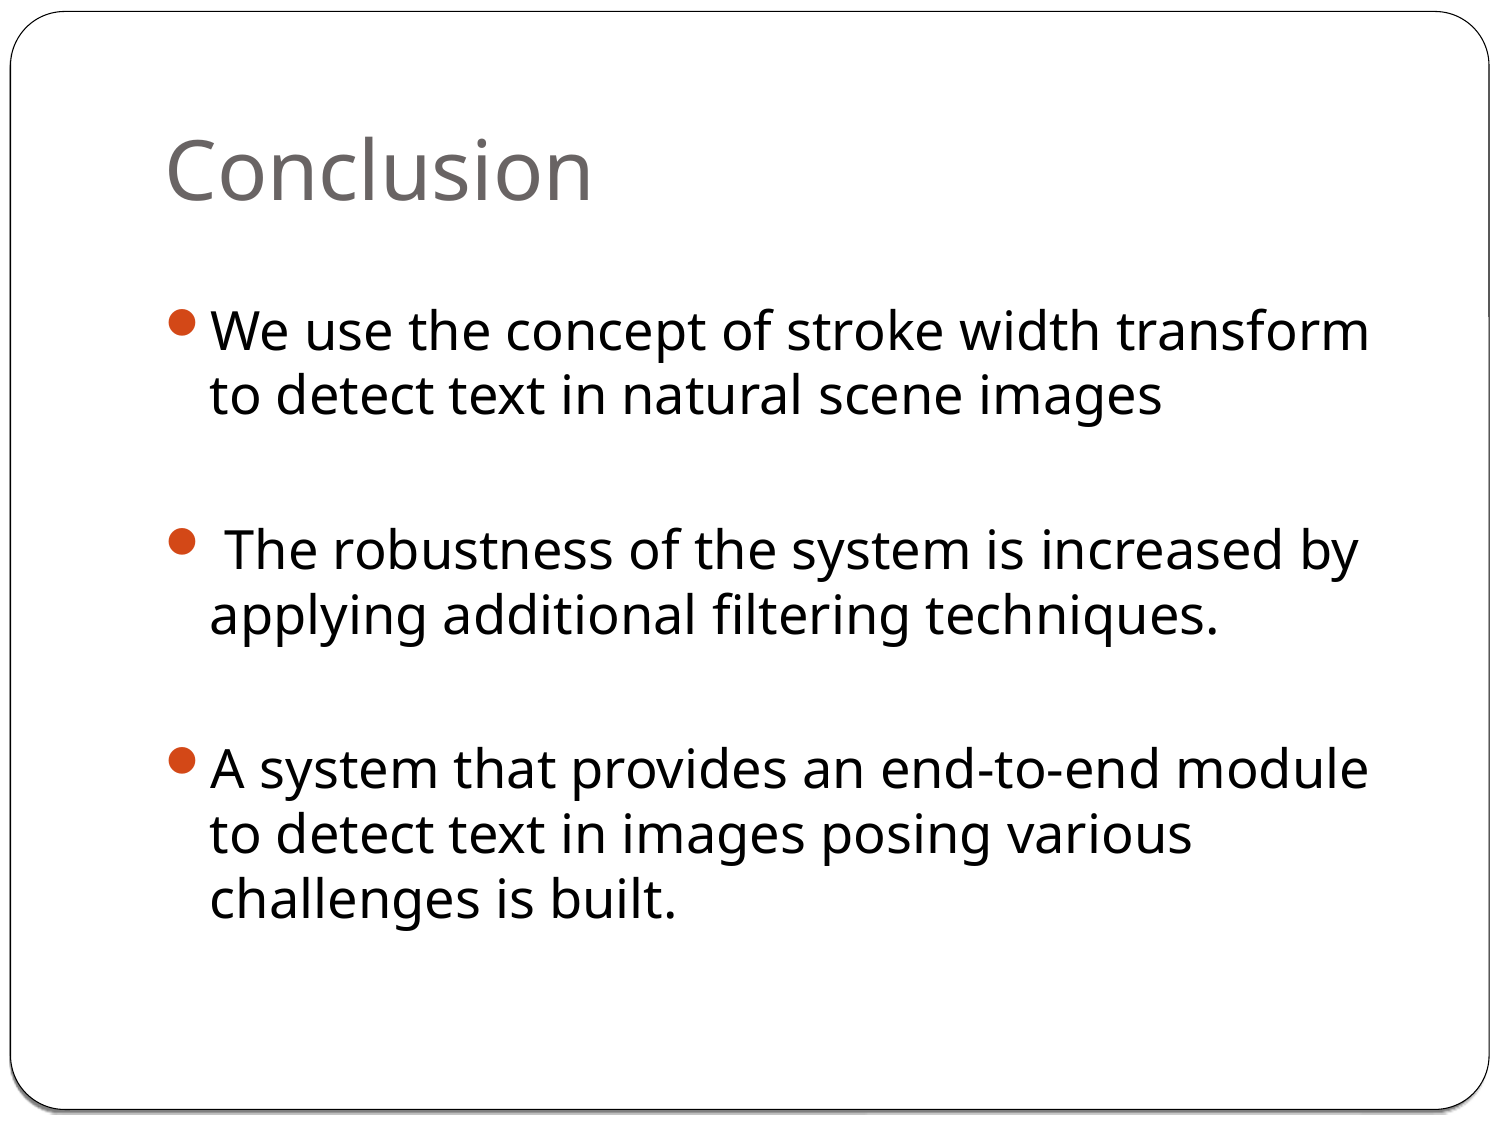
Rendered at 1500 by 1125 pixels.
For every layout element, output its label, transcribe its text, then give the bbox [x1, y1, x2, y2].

list We use the concept of stroke width transform to detect text in natural scene images The robustness of the system is increased by applying additional filtering techniques. A system that provides an end-to-end module to detect text in images posing various challenges is built. [150, 237, 1425, 988]
title Conclusion [150, 45, 1425, 233]
